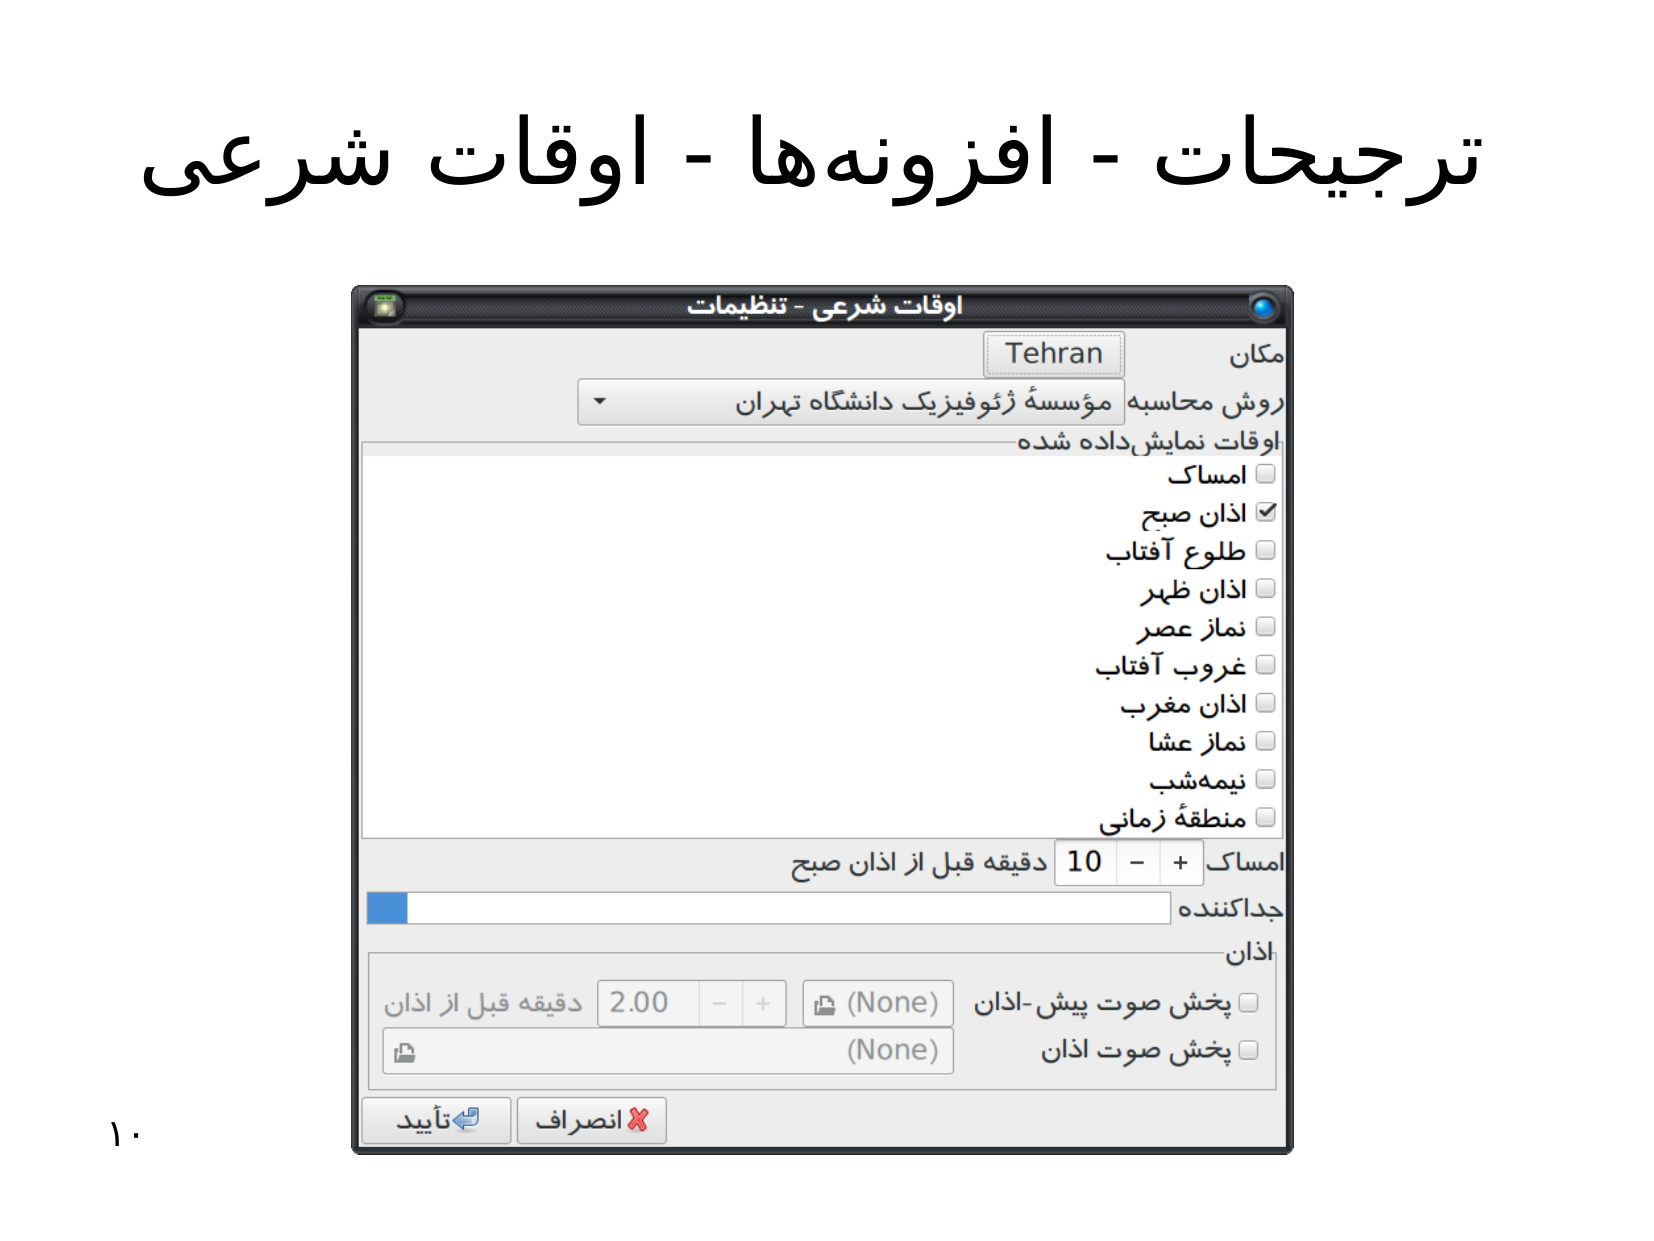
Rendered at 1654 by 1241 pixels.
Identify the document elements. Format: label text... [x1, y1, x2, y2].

title ترجیحات - افزونه‌ها - اوقات شرعی [82, 49, 1571, 257]
picture [351, 285, 1294, 1156]
text_box ۱۰ [91, 1104, 149, 1175]
